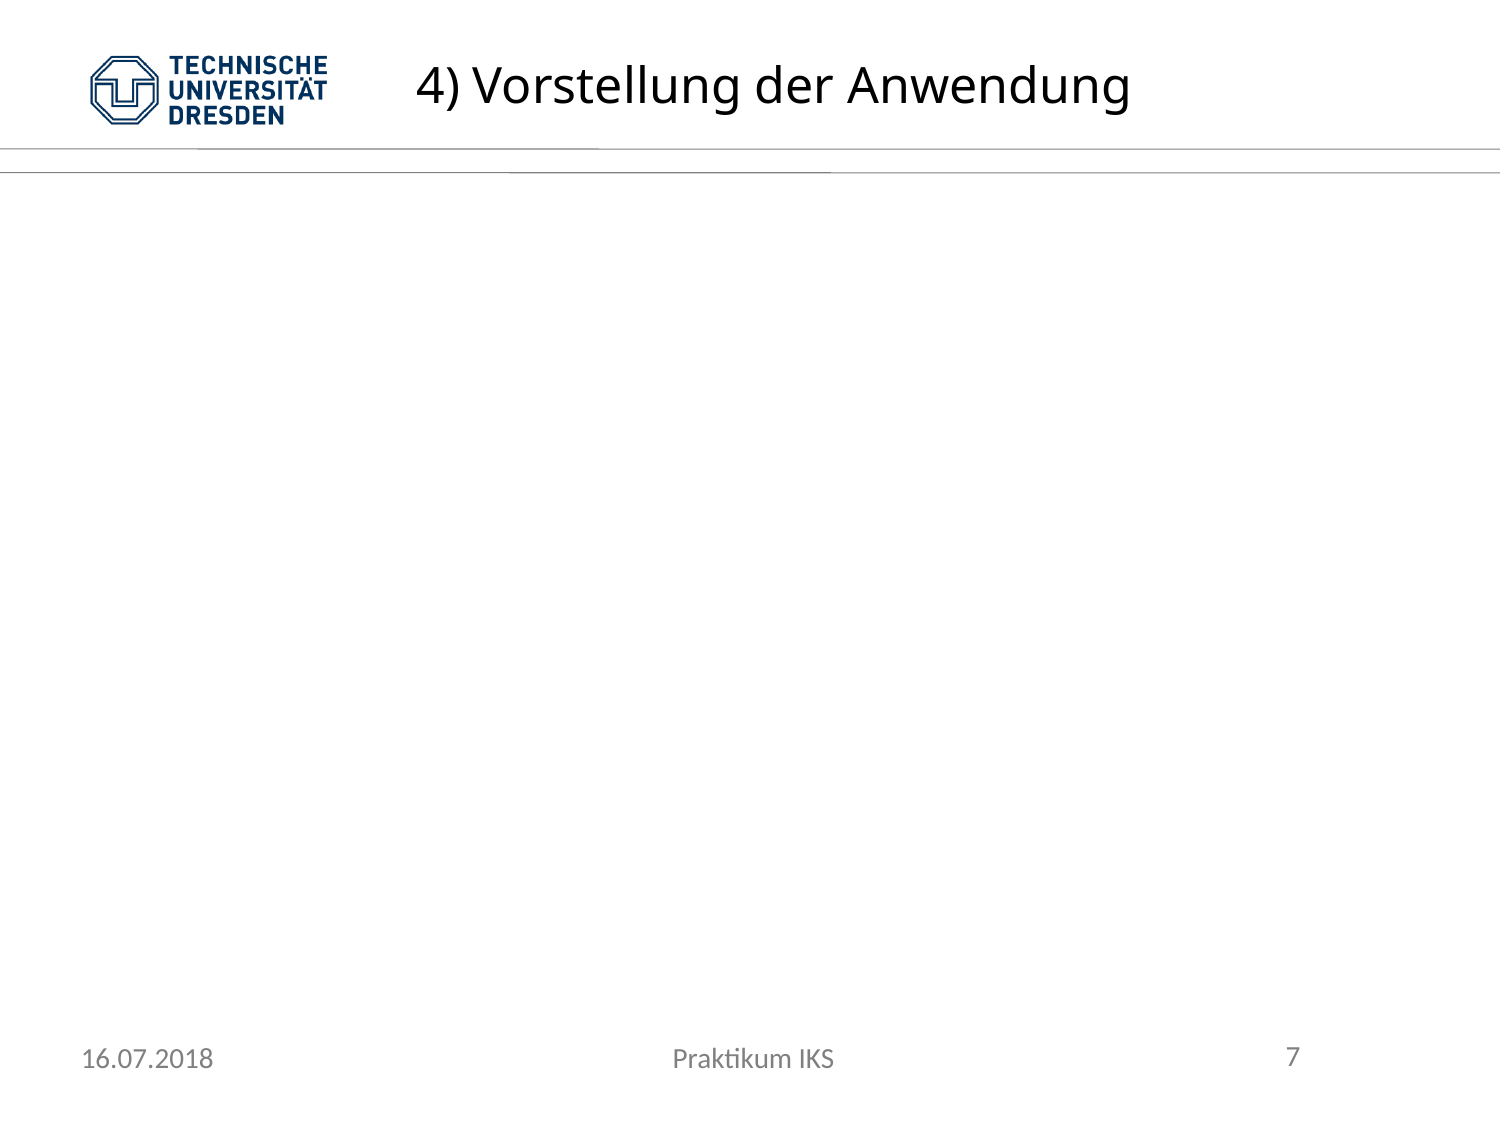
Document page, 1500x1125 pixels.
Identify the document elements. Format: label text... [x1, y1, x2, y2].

text_box 4) Vorstellung der Anwendung [401, 42, 1196, 119]
picture [90, 54, 327, 125]
